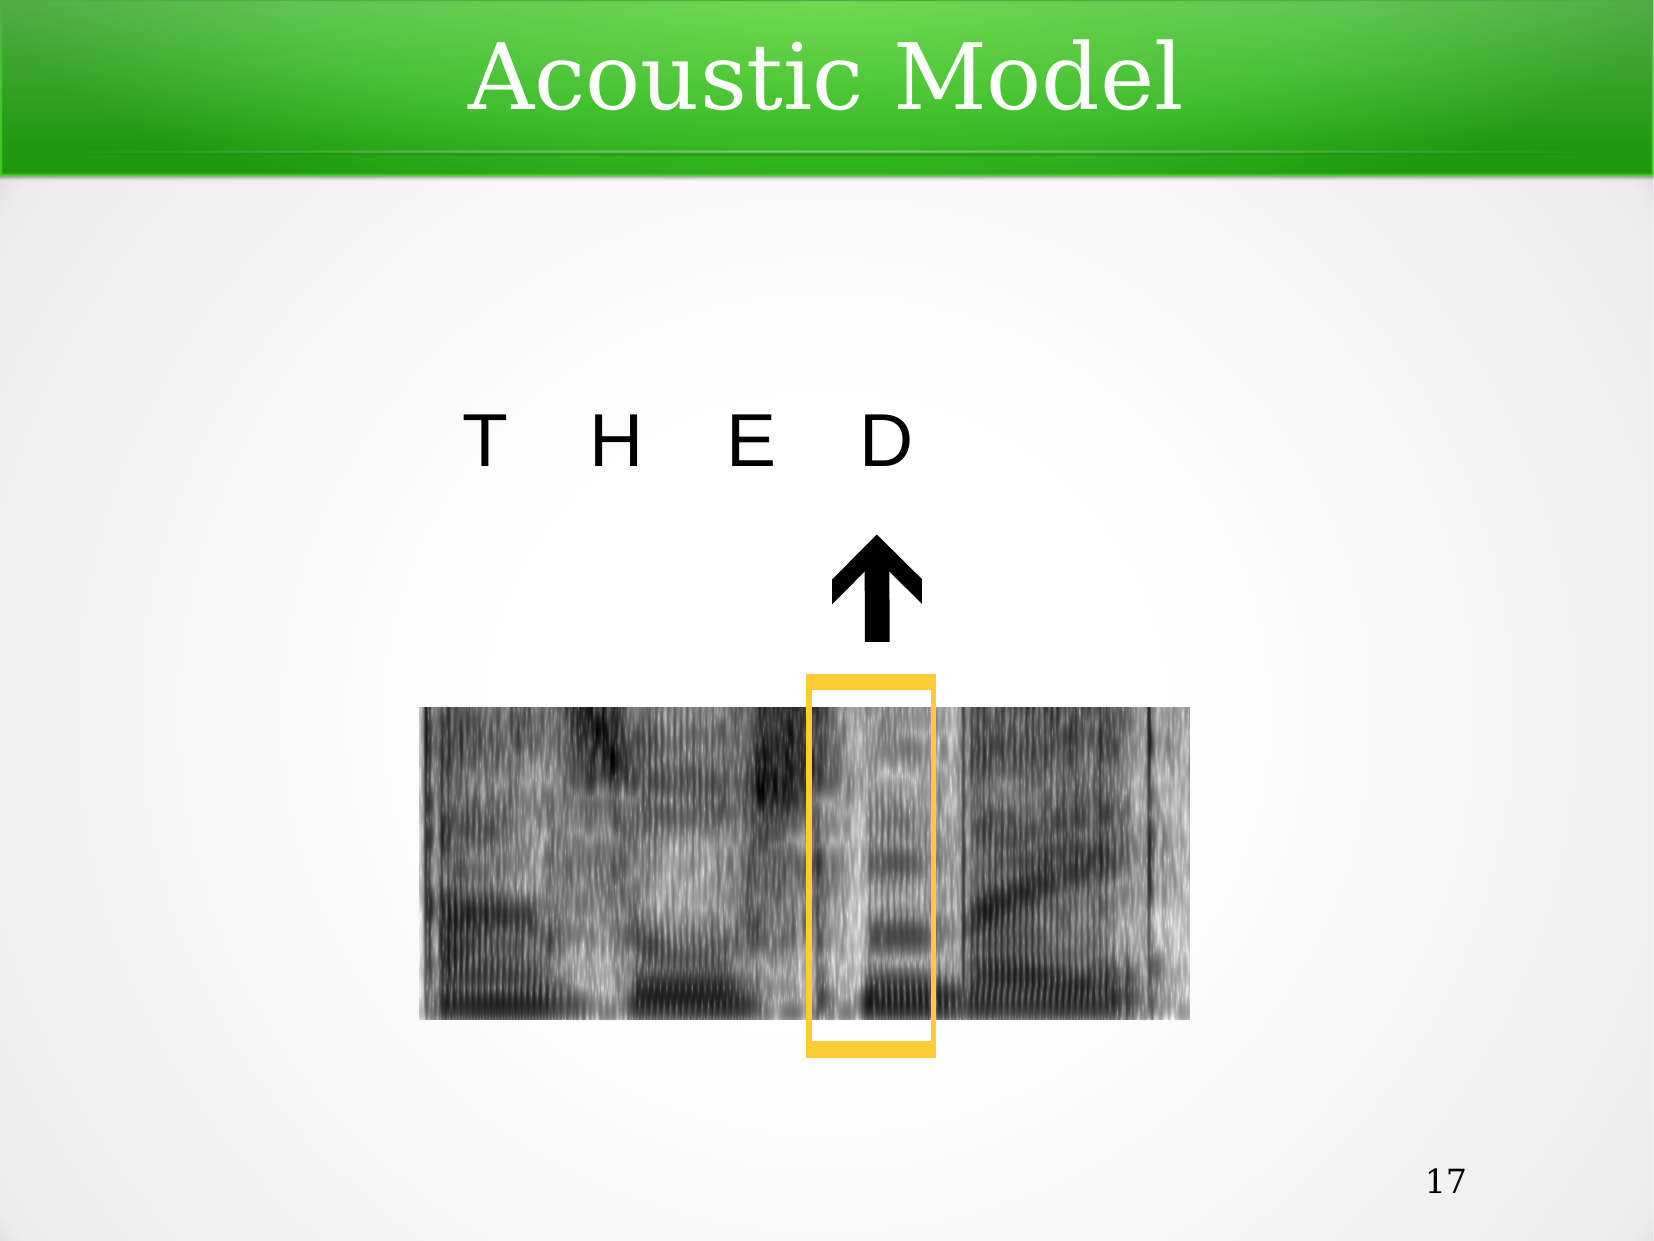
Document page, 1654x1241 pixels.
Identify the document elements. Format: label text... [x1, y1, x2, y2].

title Acoustic Model [82, 11, 1571, 154]
picture [0, 0, 1654, 1241]
text_box T H E D [447, 391, 1228, 491]
